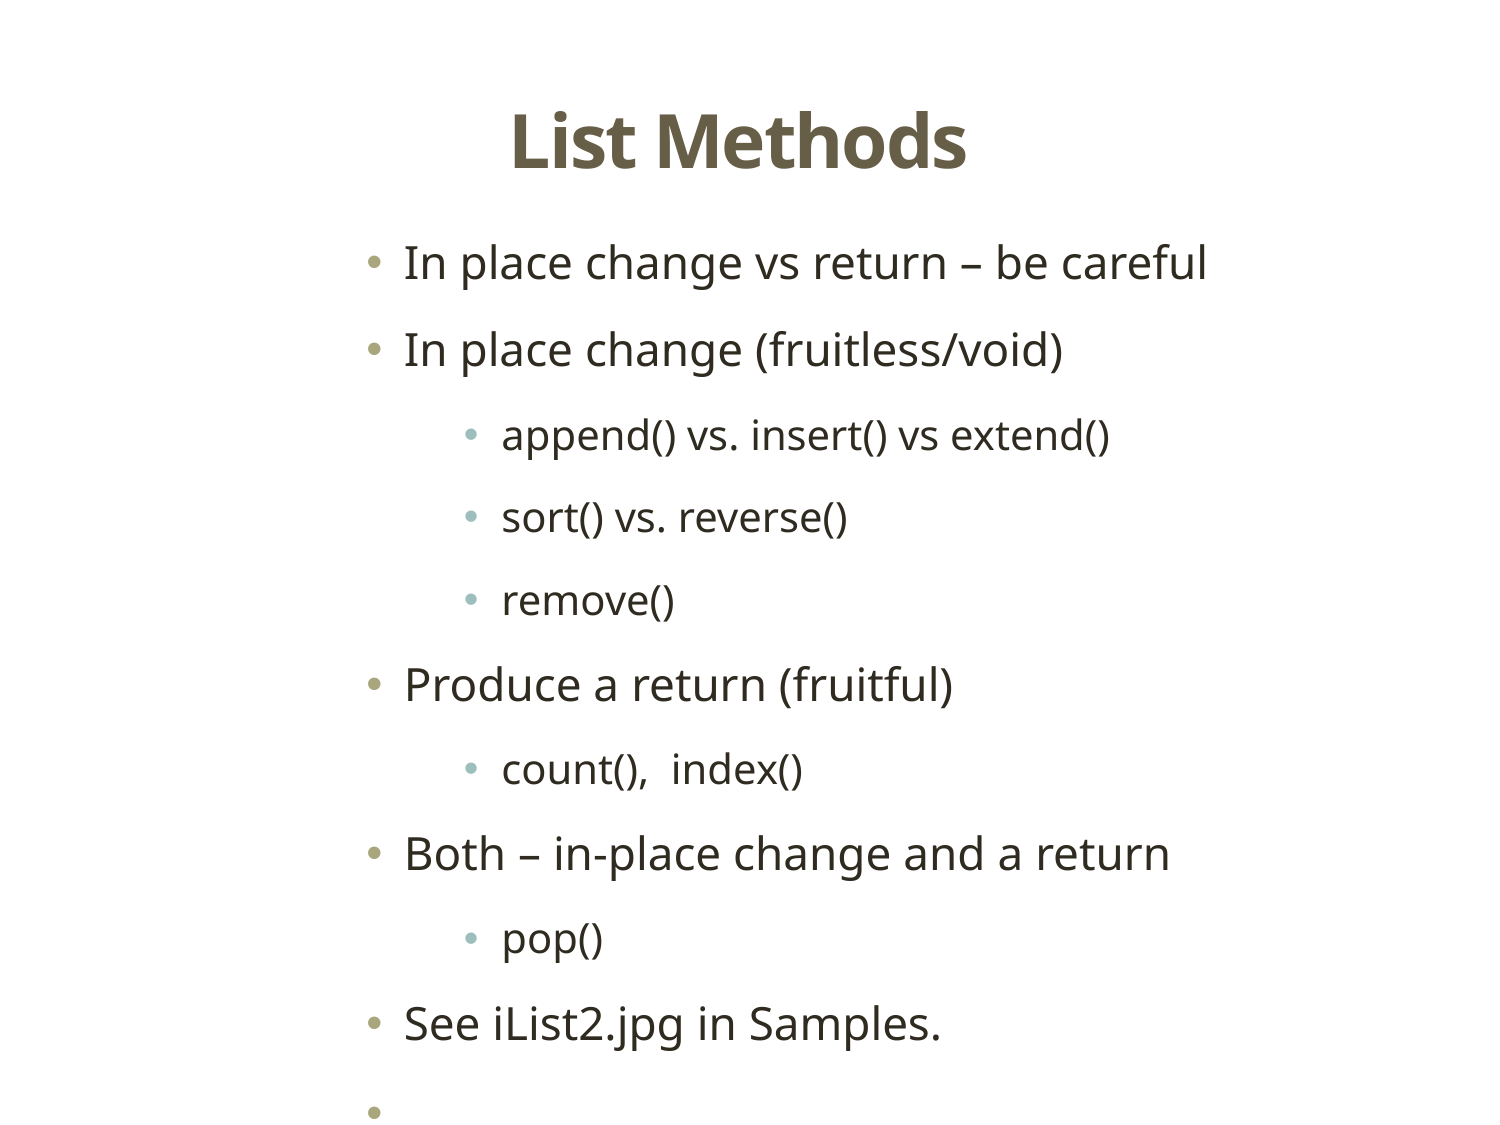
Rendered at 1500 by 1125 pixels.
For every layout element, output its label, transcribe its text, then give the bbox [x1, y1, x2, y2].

title List Methods [18, 45, 1460, 233]
list In place change vs return – be careful In place change (fruitless/void) append() vs. insert() vs extend() sort() vs. reverse() remove() Produce a return (fruitful) count(), index() Both – in-place change and a return pop() See iList2.jpg in Samples. [313, 232, 1362, 1068]
